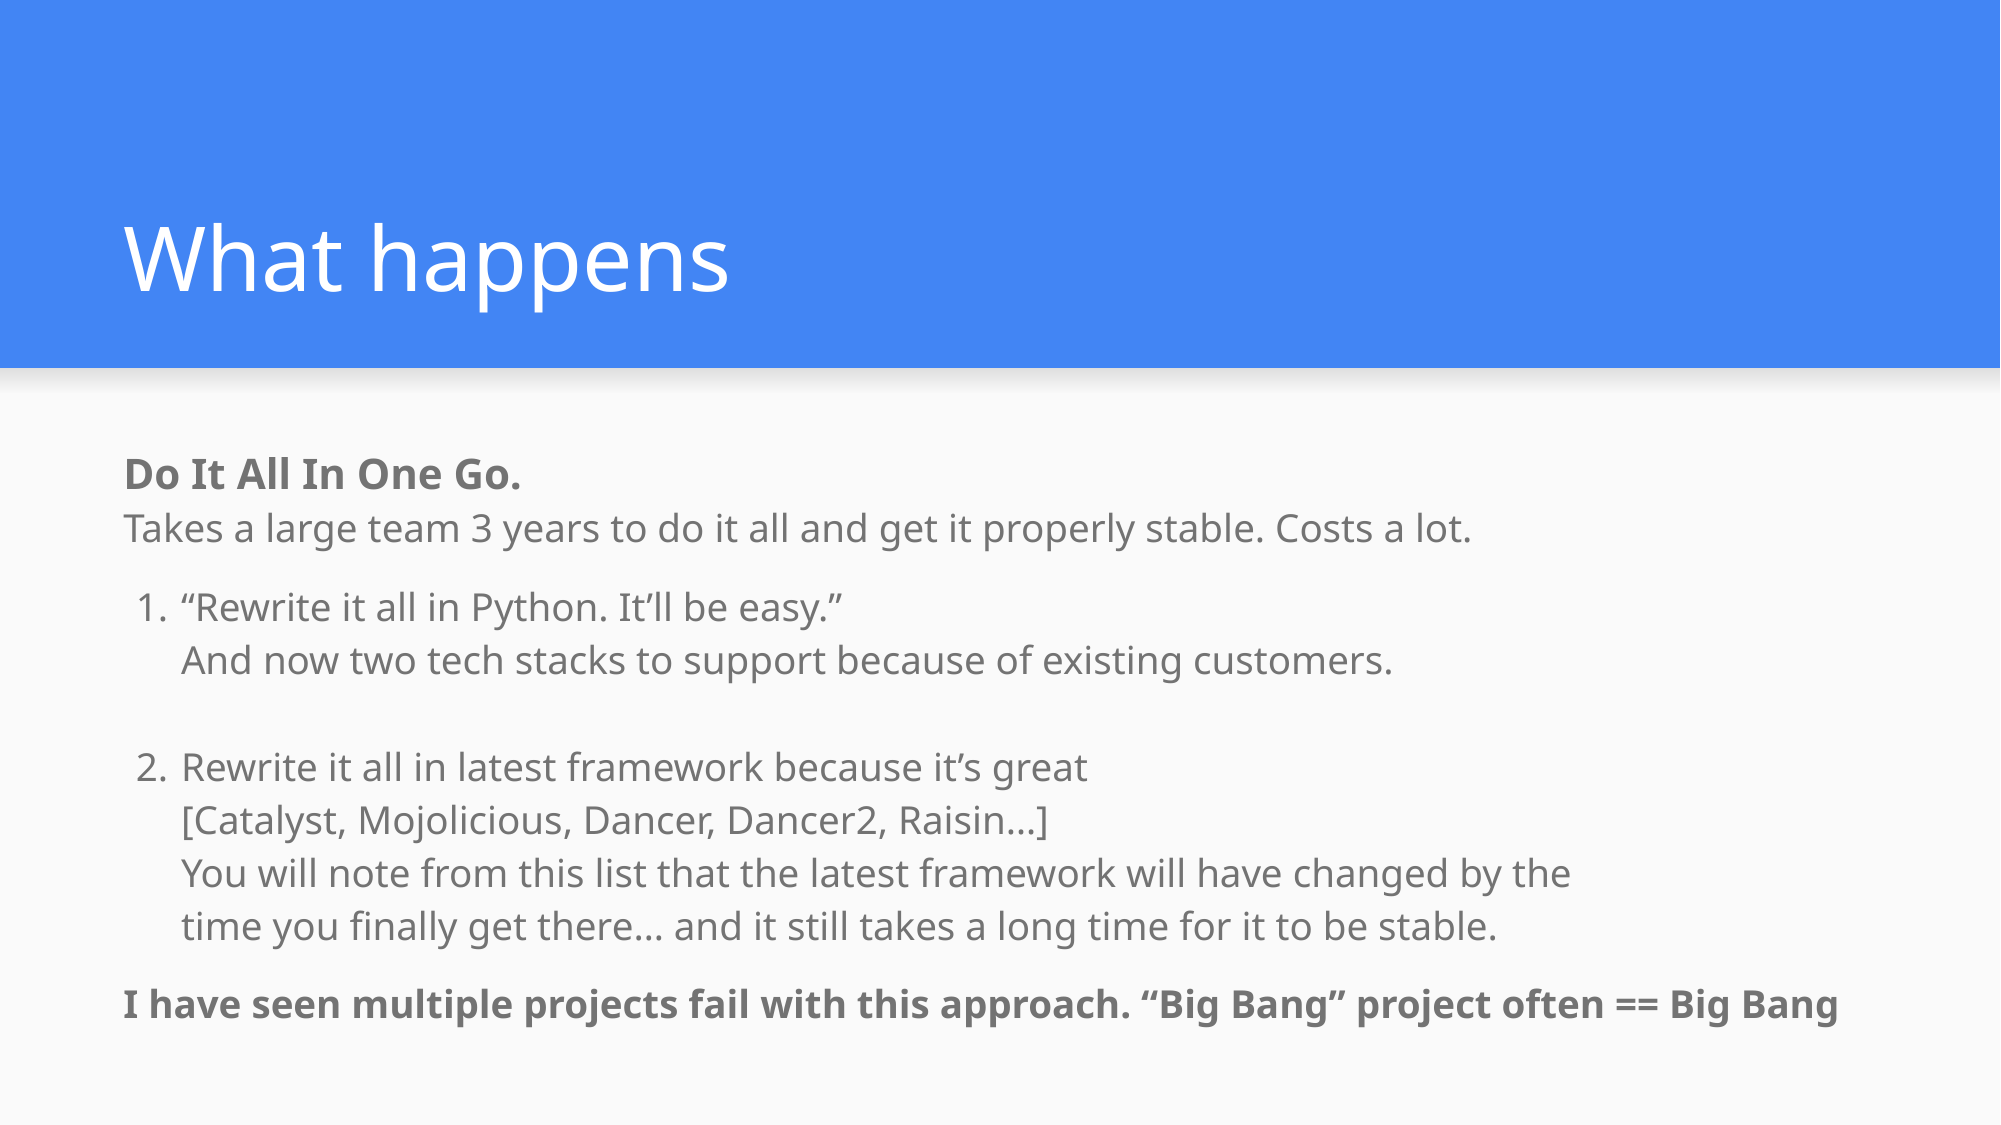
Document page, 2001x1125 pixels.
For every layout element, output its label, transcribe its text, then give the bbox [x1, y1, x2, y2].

title What happens [103, 161, 1902, 330]
list Do It All In One Go. Takes a large team 3 years to do it all and get it properly stable. Costs a lot. “Rewrite it all in Python. It’ll be easy.” And now two tech stacks to support because of existing customers. Rewrite it all in latest framework because it’s great [Catalyst, Mojolicious, Dancer, Dancer2, Raisin…] You will note from this list that the latest framework will have changed by the time you finally get there… and it still takes a long time for it to be stable. I have seen multiple projects fail with this approach. “Big Bang” project often == Big Bang [103, 419, 1902, 1050]
